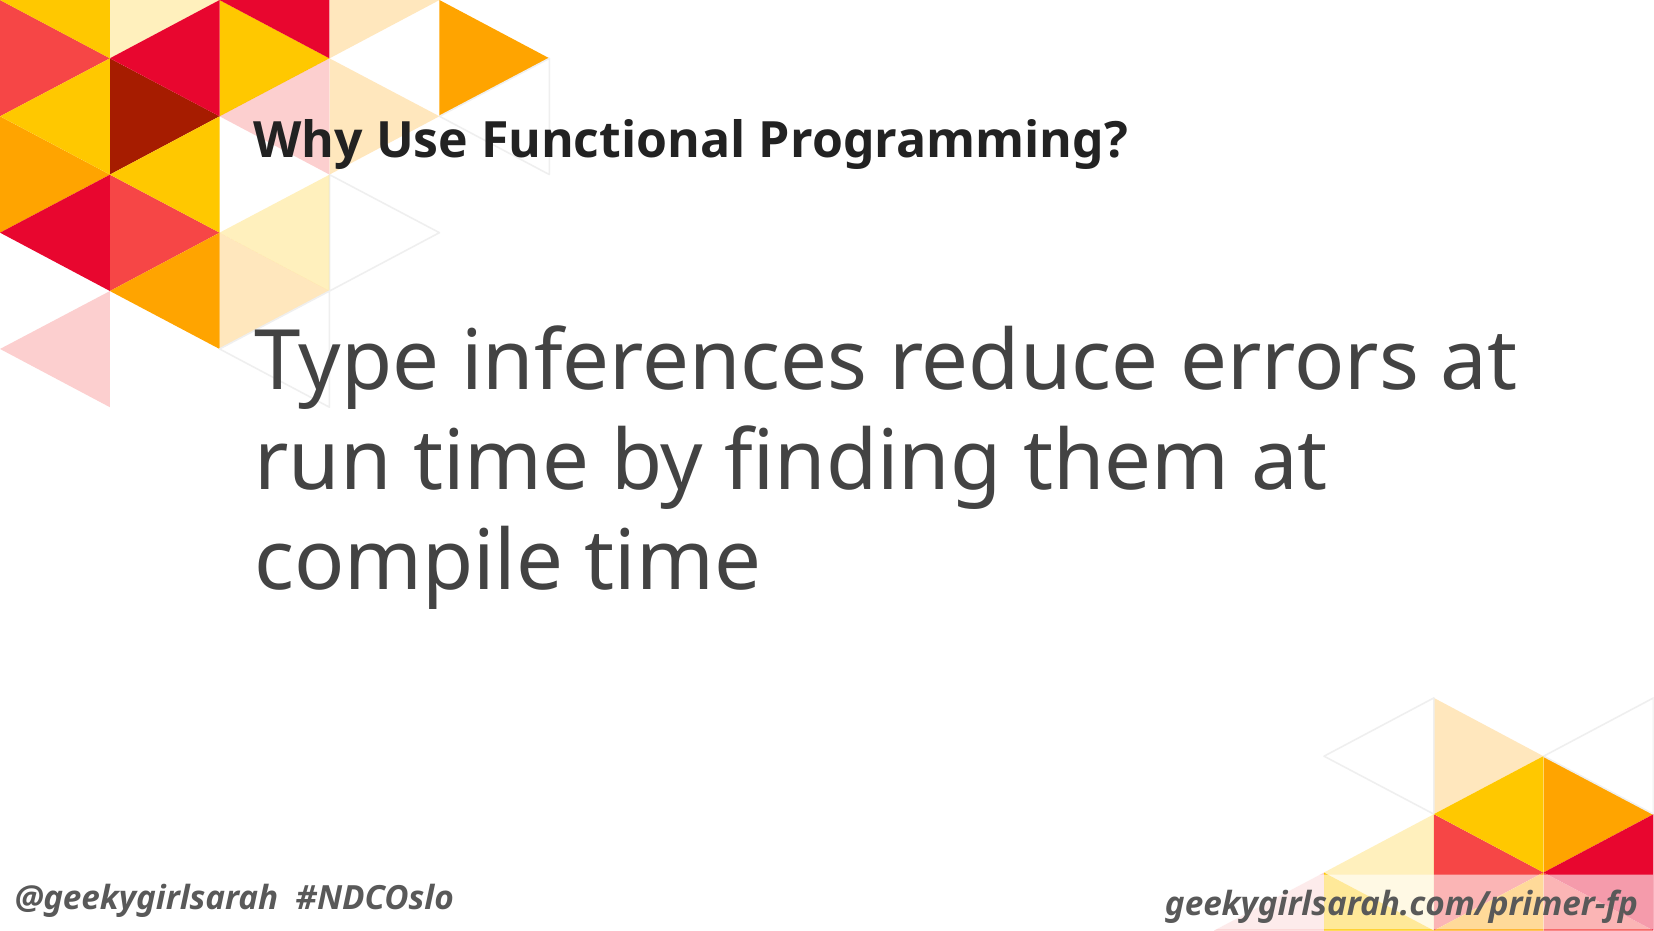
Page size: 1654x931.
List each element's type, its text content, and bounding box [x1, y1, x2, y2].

list Type inferences reduce errors at run time by finding them at compile time [238, 291, 1565, 817]
title Why Use Functional Programming? [238, 61, 1406, 183]
